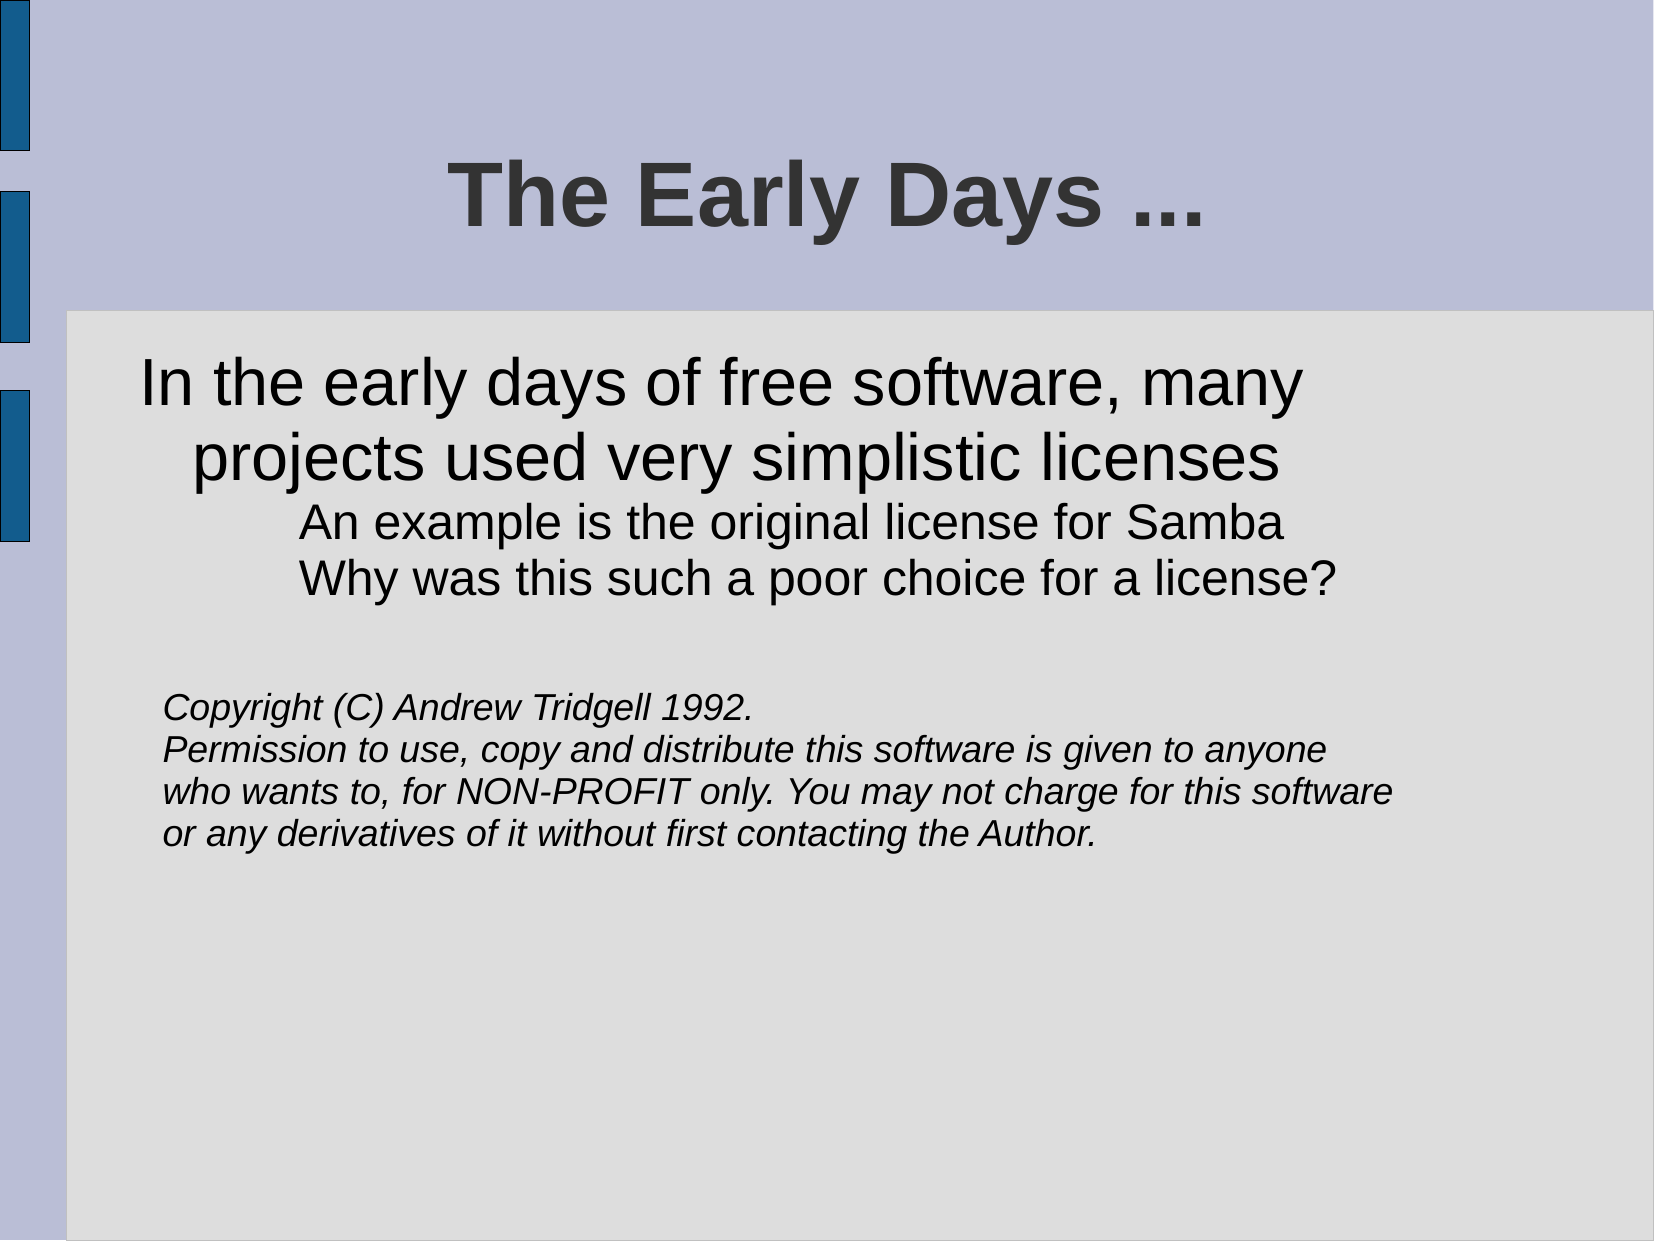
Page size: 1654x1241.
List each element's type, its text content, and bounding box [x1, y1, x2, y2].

title The Early Days ... [121, 91, 1534, 299]
list In the early days of free software, many projects used very simplistic licenses An example is the original license for Samba Why was this such a poor choice for a license? [121, 344, 1534, 1112]
text_box Copyright (C) Andrew Tridgell 1992. Permission to use, copy and distribute this software is given to anyone who wants to, for NON-PROFIT only. You may not charge for this software or any derivatives of it without first contacting the Author. [147, 679, 1447, 916]
